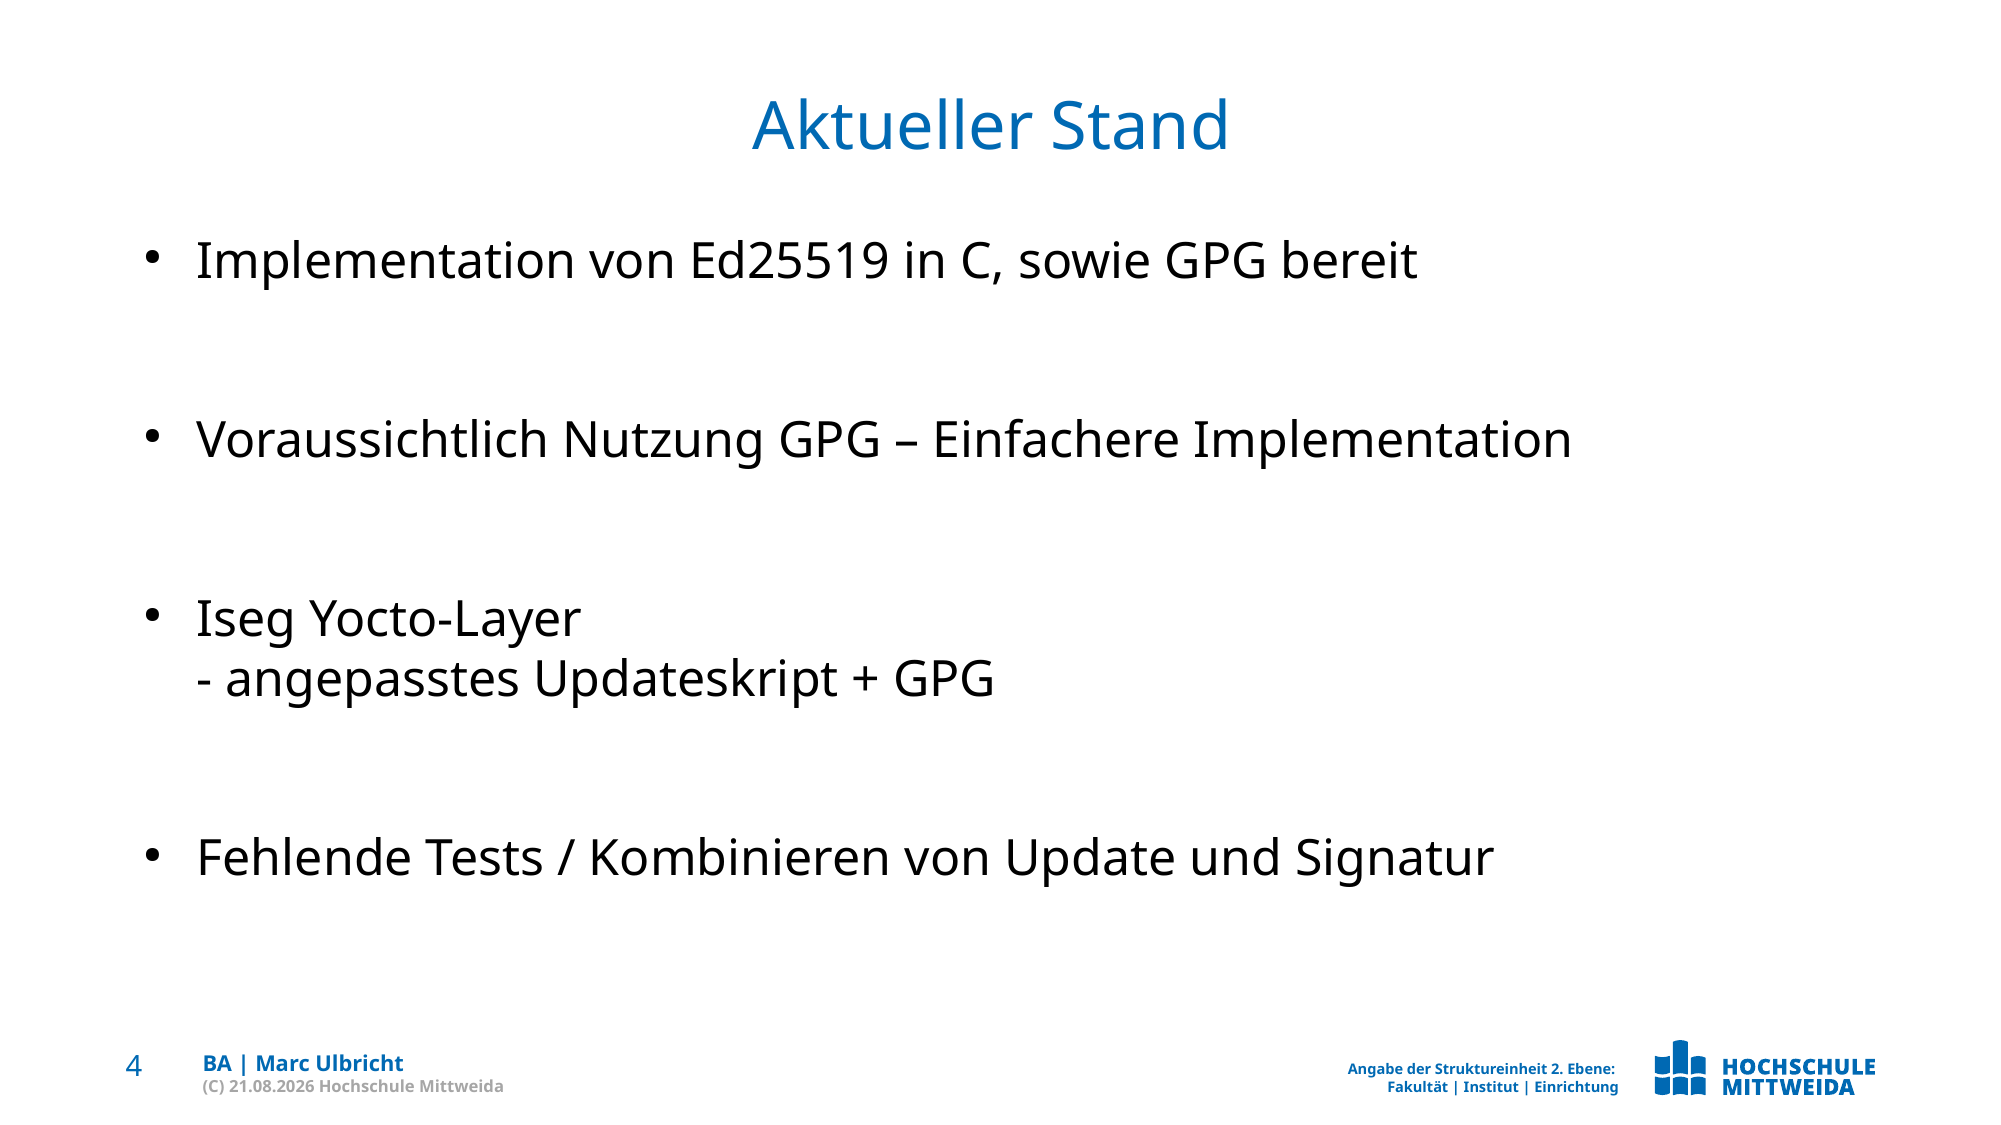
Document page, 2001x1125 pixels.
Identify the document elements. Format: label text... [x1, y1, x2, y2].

title Aktueller Stand [125, 20, 1874, 226]
list Implementation von Ed25519 in C, sowie GPG bereit Voraussichtlich Nutzung GPG – Einfachere Implementation Iseg Yocto-Layer - angepasstes Updateskript + GPG Fehlende Tests / Kombinieren von Update und Signatur [125, 228, 1874, 1018]
